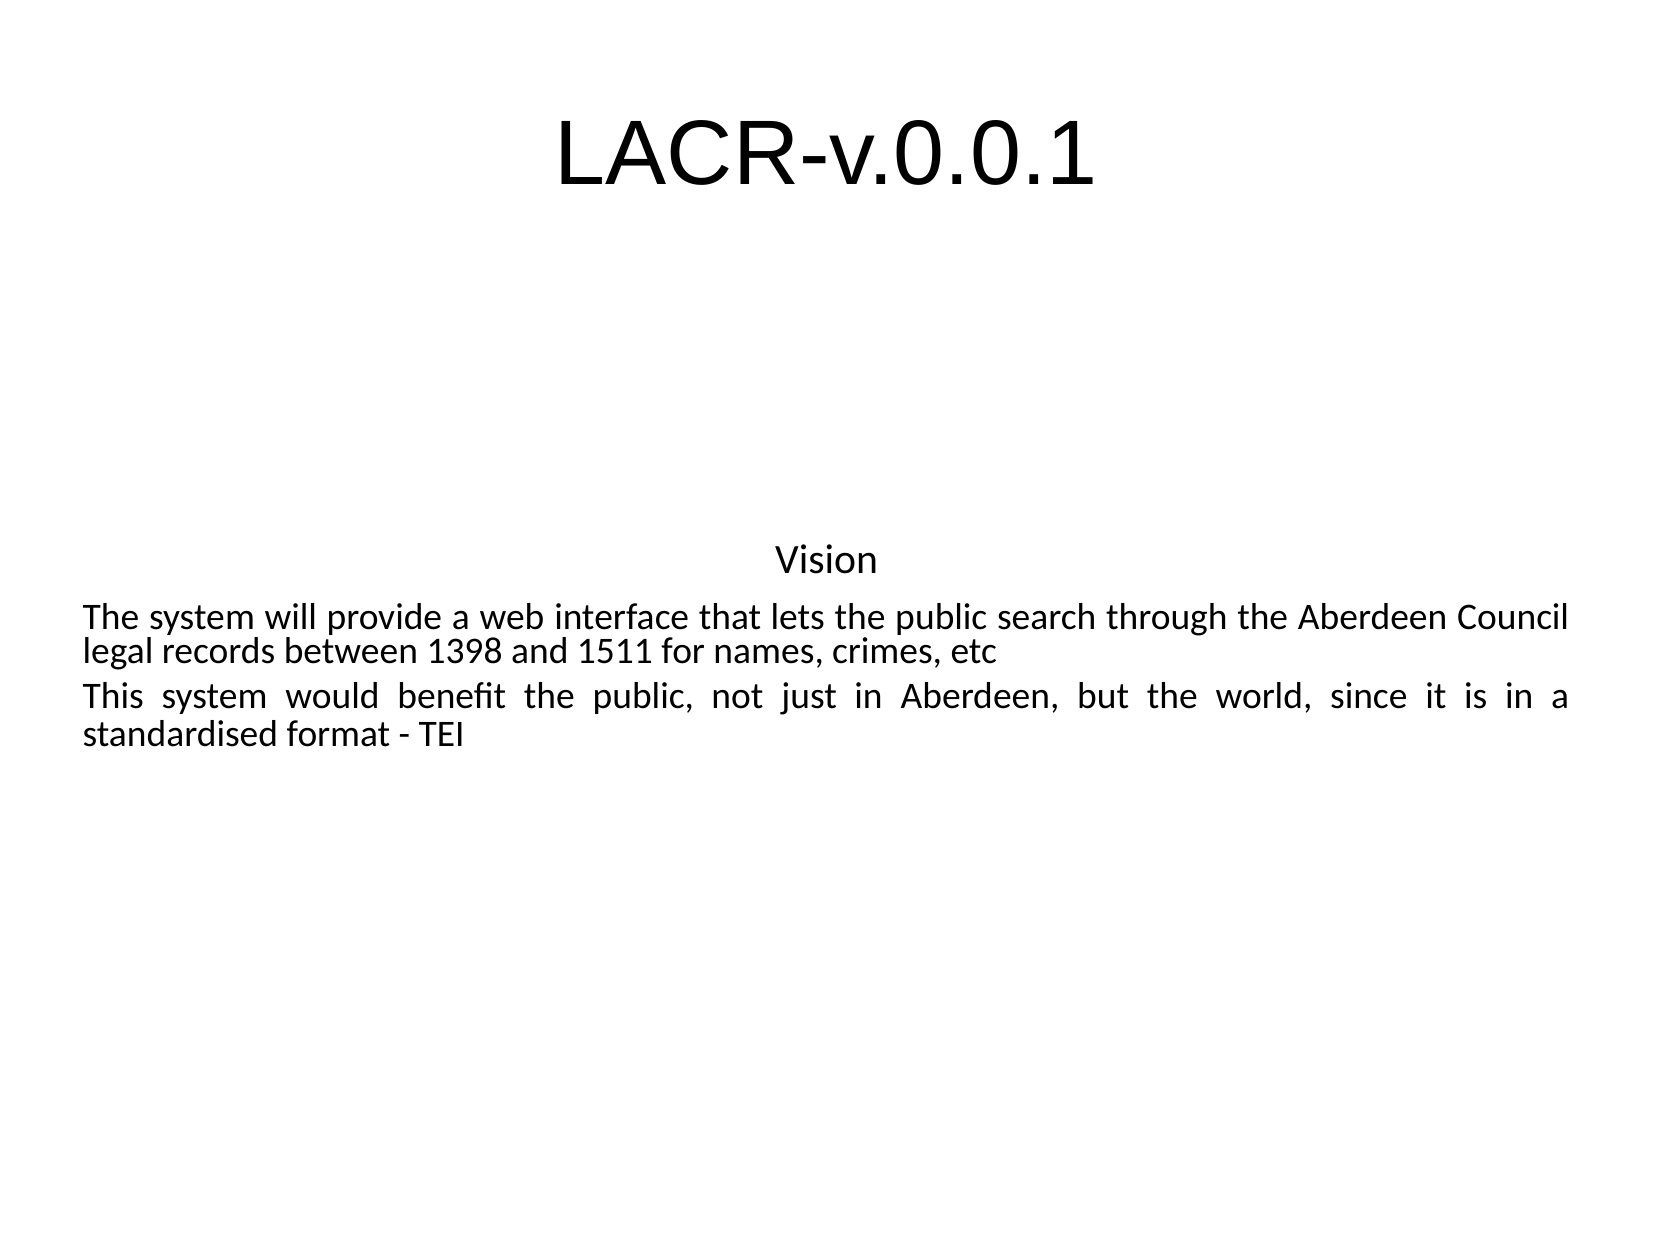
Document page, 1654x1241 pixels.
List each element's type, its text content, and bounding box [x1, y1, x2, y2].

title LACR-v.0.0.1 [82, 49, 1571, 257]
subtitle Vision The system will provide a web interface that lets the public search through the Aberdeen Council legal records between 1398 and 1511 for names, crimes, etc This system would benefit the public, not just in Aberdeen, but the world, since it is in a standardised format - TEI [82, 290, 1571, 1010]
